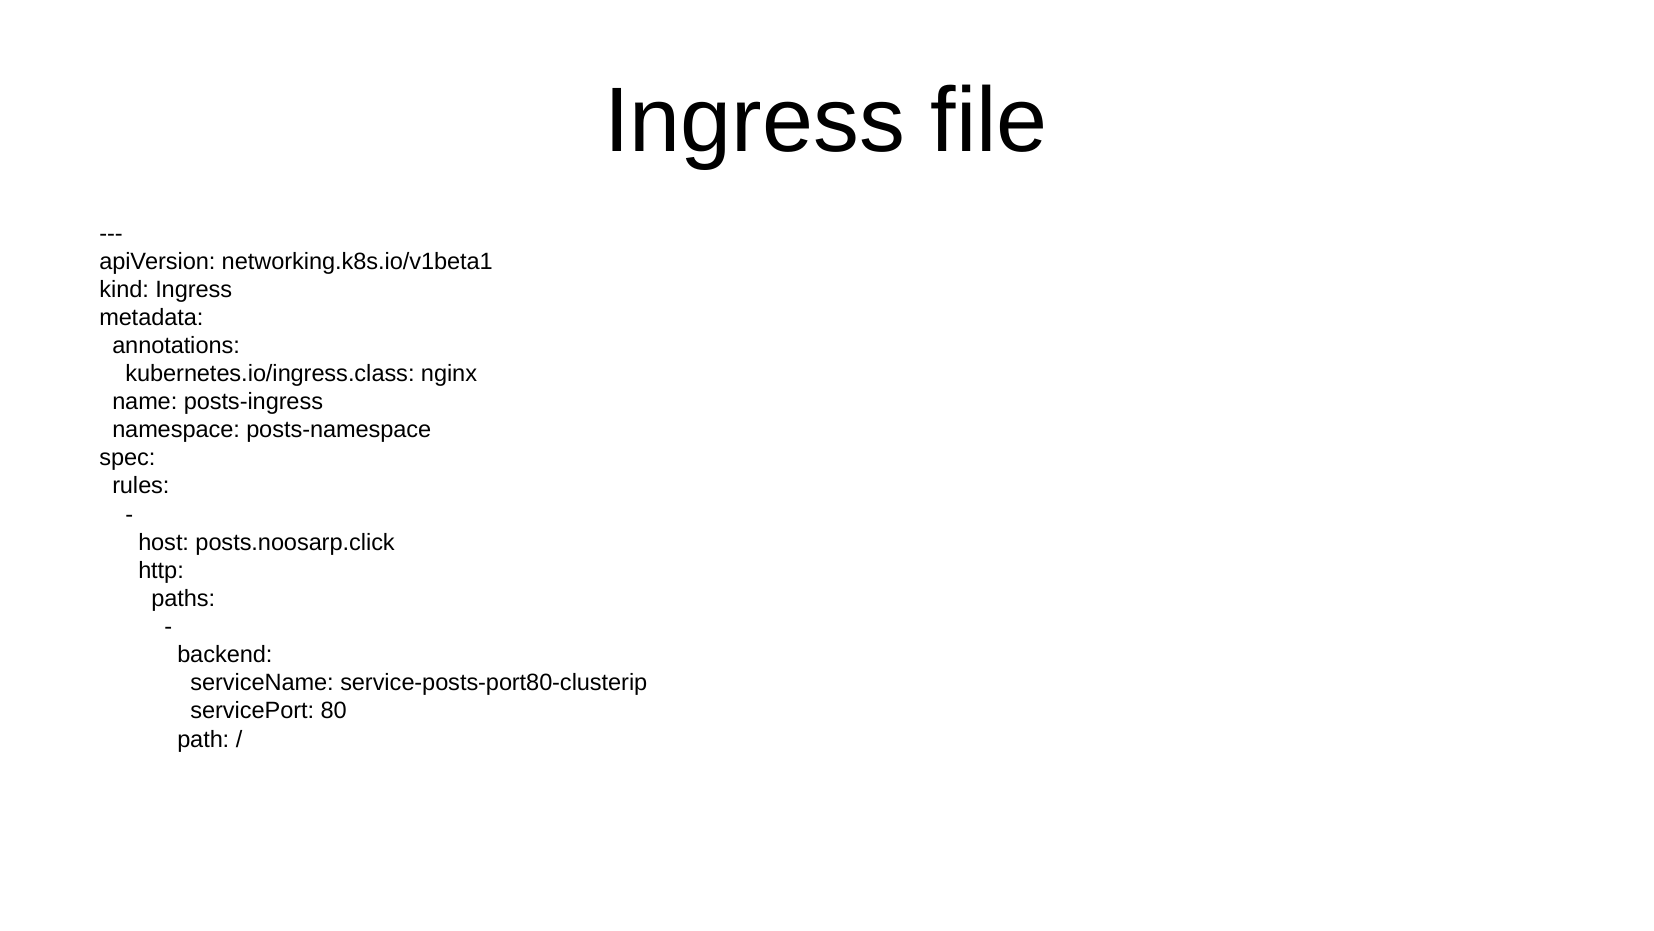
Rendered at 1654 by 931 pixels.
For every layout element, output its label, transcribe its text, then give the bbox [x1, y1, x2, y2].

text_box Ingress file [82, 36, 1571, 193]
text_box --- apiVersion: networking.k8s.io/v1beta1 kind: Ingress metadata: annotations: kubernetes.io/ingress.class: nginx name: posts-ingress namespace: posts-namespace spec: rules: - host: posts.noosarp.click http: paths: - backend: serviceName: service-posts-port80-clusterip servicePort: 80 path: / [82, 217, 1571, 757]
